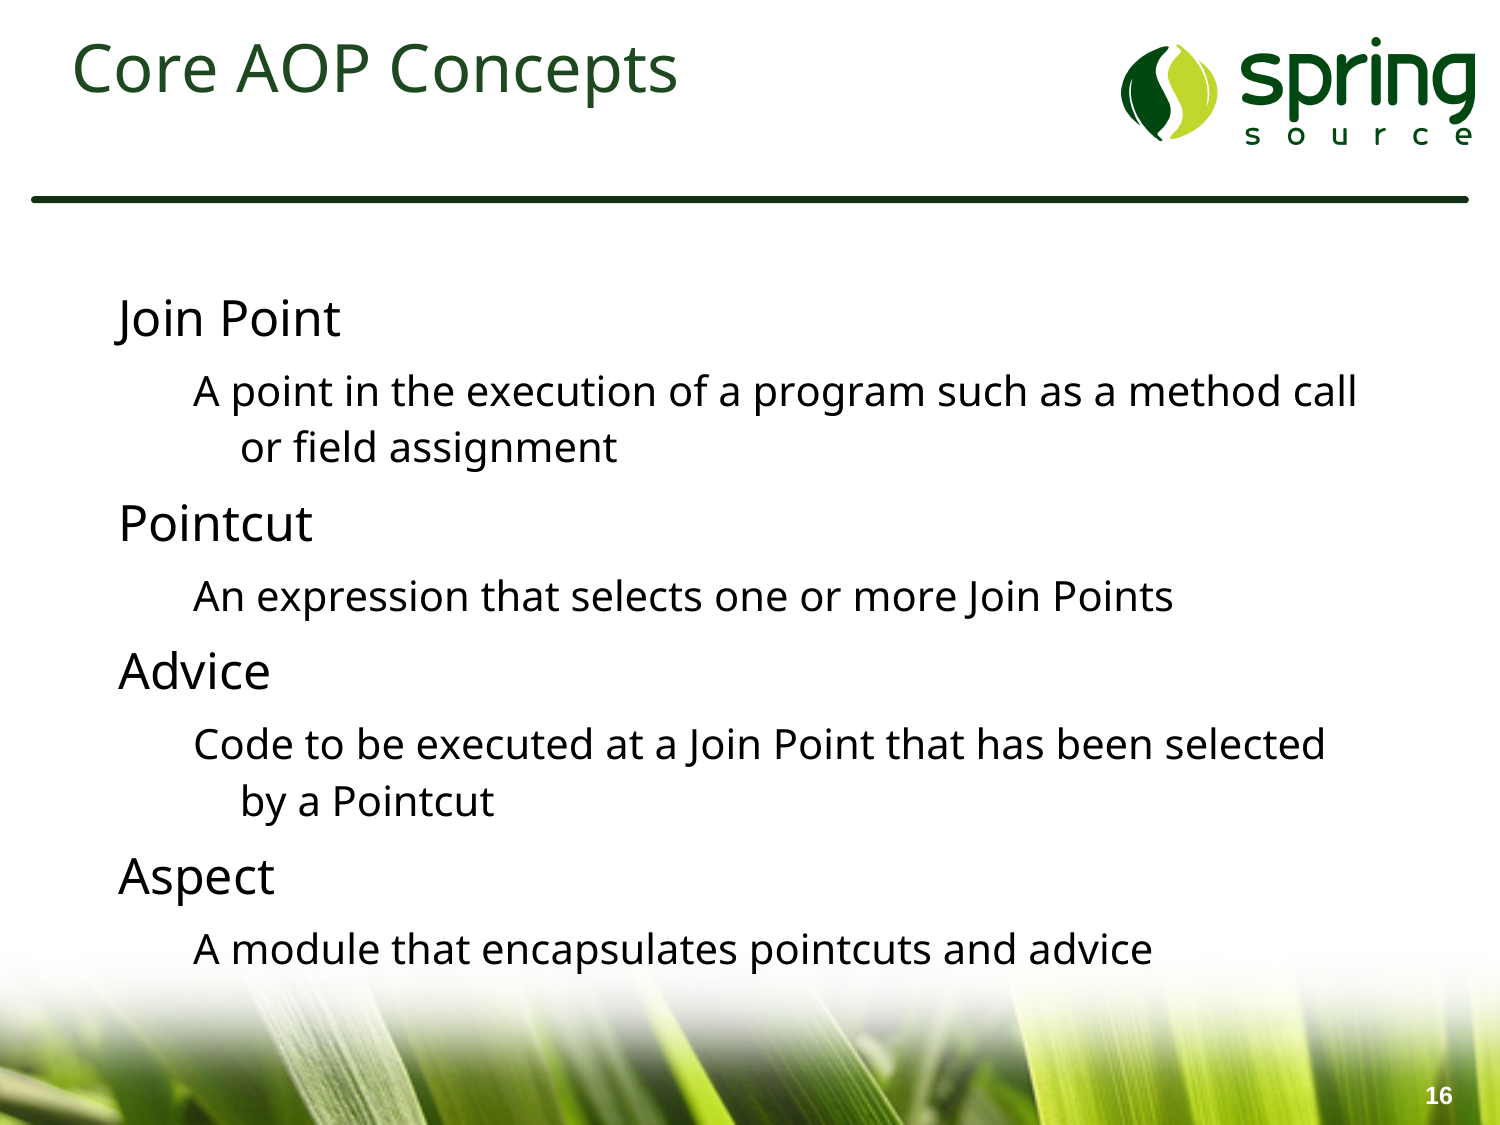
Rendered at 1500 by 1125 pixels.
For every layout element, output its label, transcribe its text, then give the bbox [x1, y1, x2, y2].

title Core AOP Concepts [56, 13, 1089, 176]
picture [626, 944, 638, 961]
picture [556, 953, 566, 961]
picture [662, 953, 672, 961]
picture [438, 953, 448, 961]
picture [1135, 944, 1147, 951]
list Join Point A point in the execution of a program such as a method call or field assignment Pointcut An expression that selects one or more Join Points Advice Code to be executed at a Join Point that has been selected by a Pointcut Aspect A module that encapsulates pointcuts and advice [103, 275, 1394, 938]
picture [202, 944, 211, 951]
picture [1121, 37, 1475, 145]
picture [363, 944, 375, 951]
picture [327, 944, 339, 961]
picture [700, 944, 712, 951]
picture [878, 944, 890, 961]
picture [1058, 944, 1070, 961]
picture [487, 944, 499, 951]
picture [0, 944, 1500, 1125]
picture [780, 944, 793, 961]
picture [755, 944, 768, 961]
picture [581, 944, 594, 961]
picture [275, 944, 288, 961]
picture [300, 944, 312, 961]
picture [948, 953, 958, 961]
picture [1082, 944, 1093, 961]
picture [1034, 953, 1044, 961]
picture [998, 944, 1010, 961]
